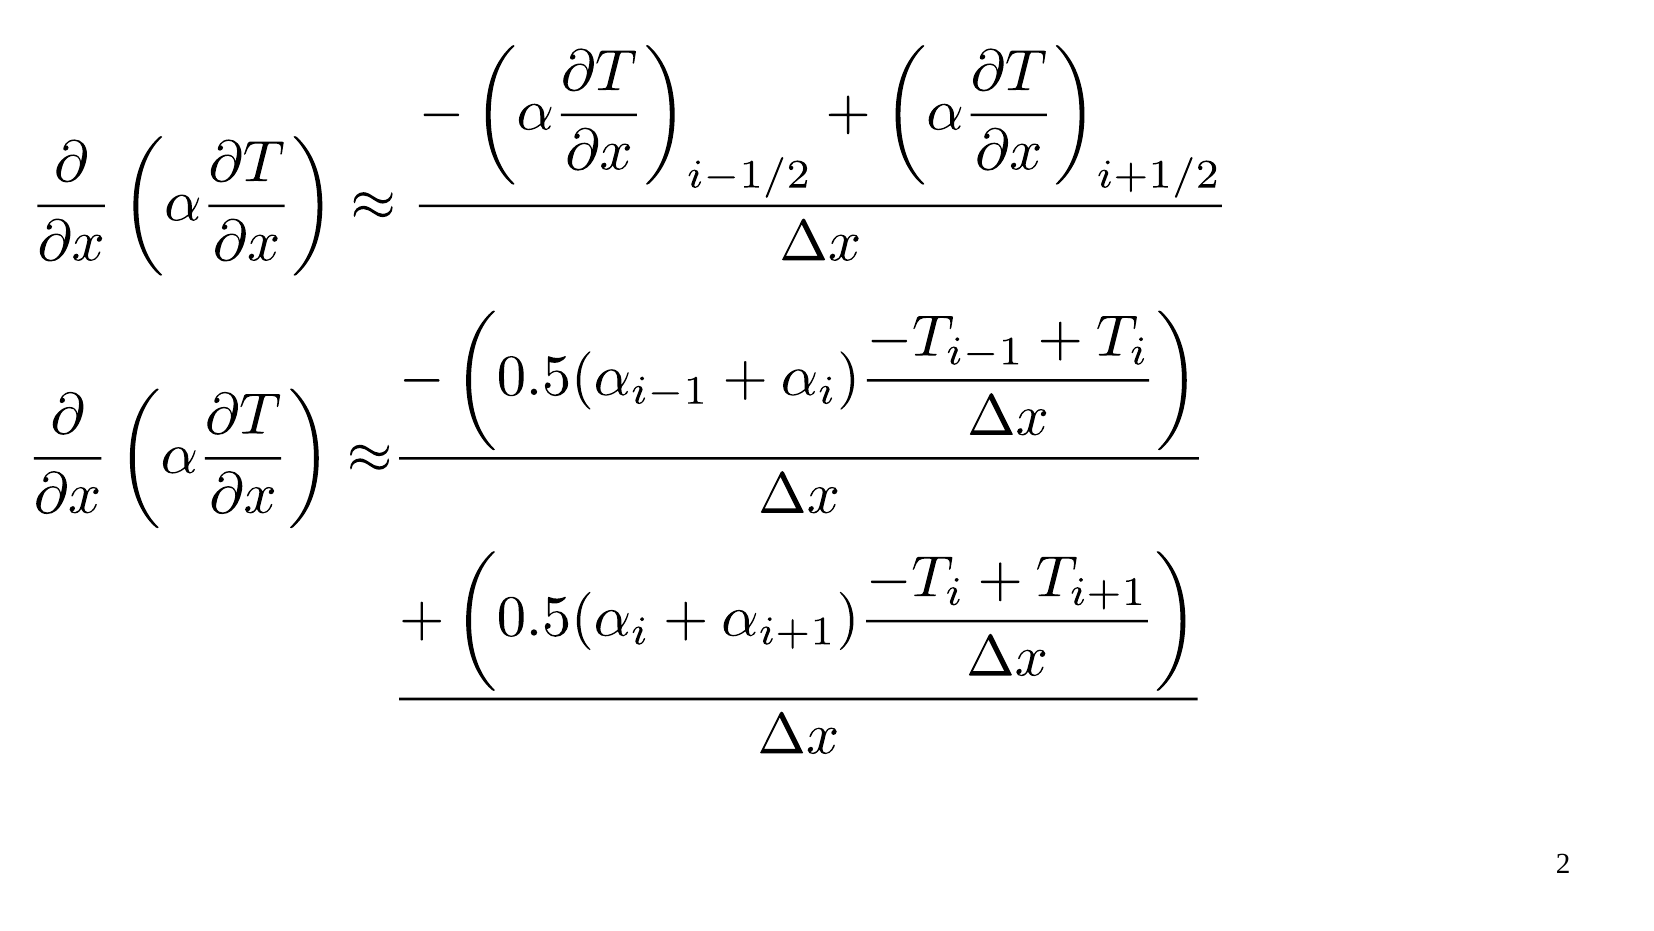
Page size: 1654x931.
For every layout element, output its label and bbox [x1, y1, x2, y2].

text_box [33, 310, 1199, 755]
text_box [37, 45, 1222, 276]
